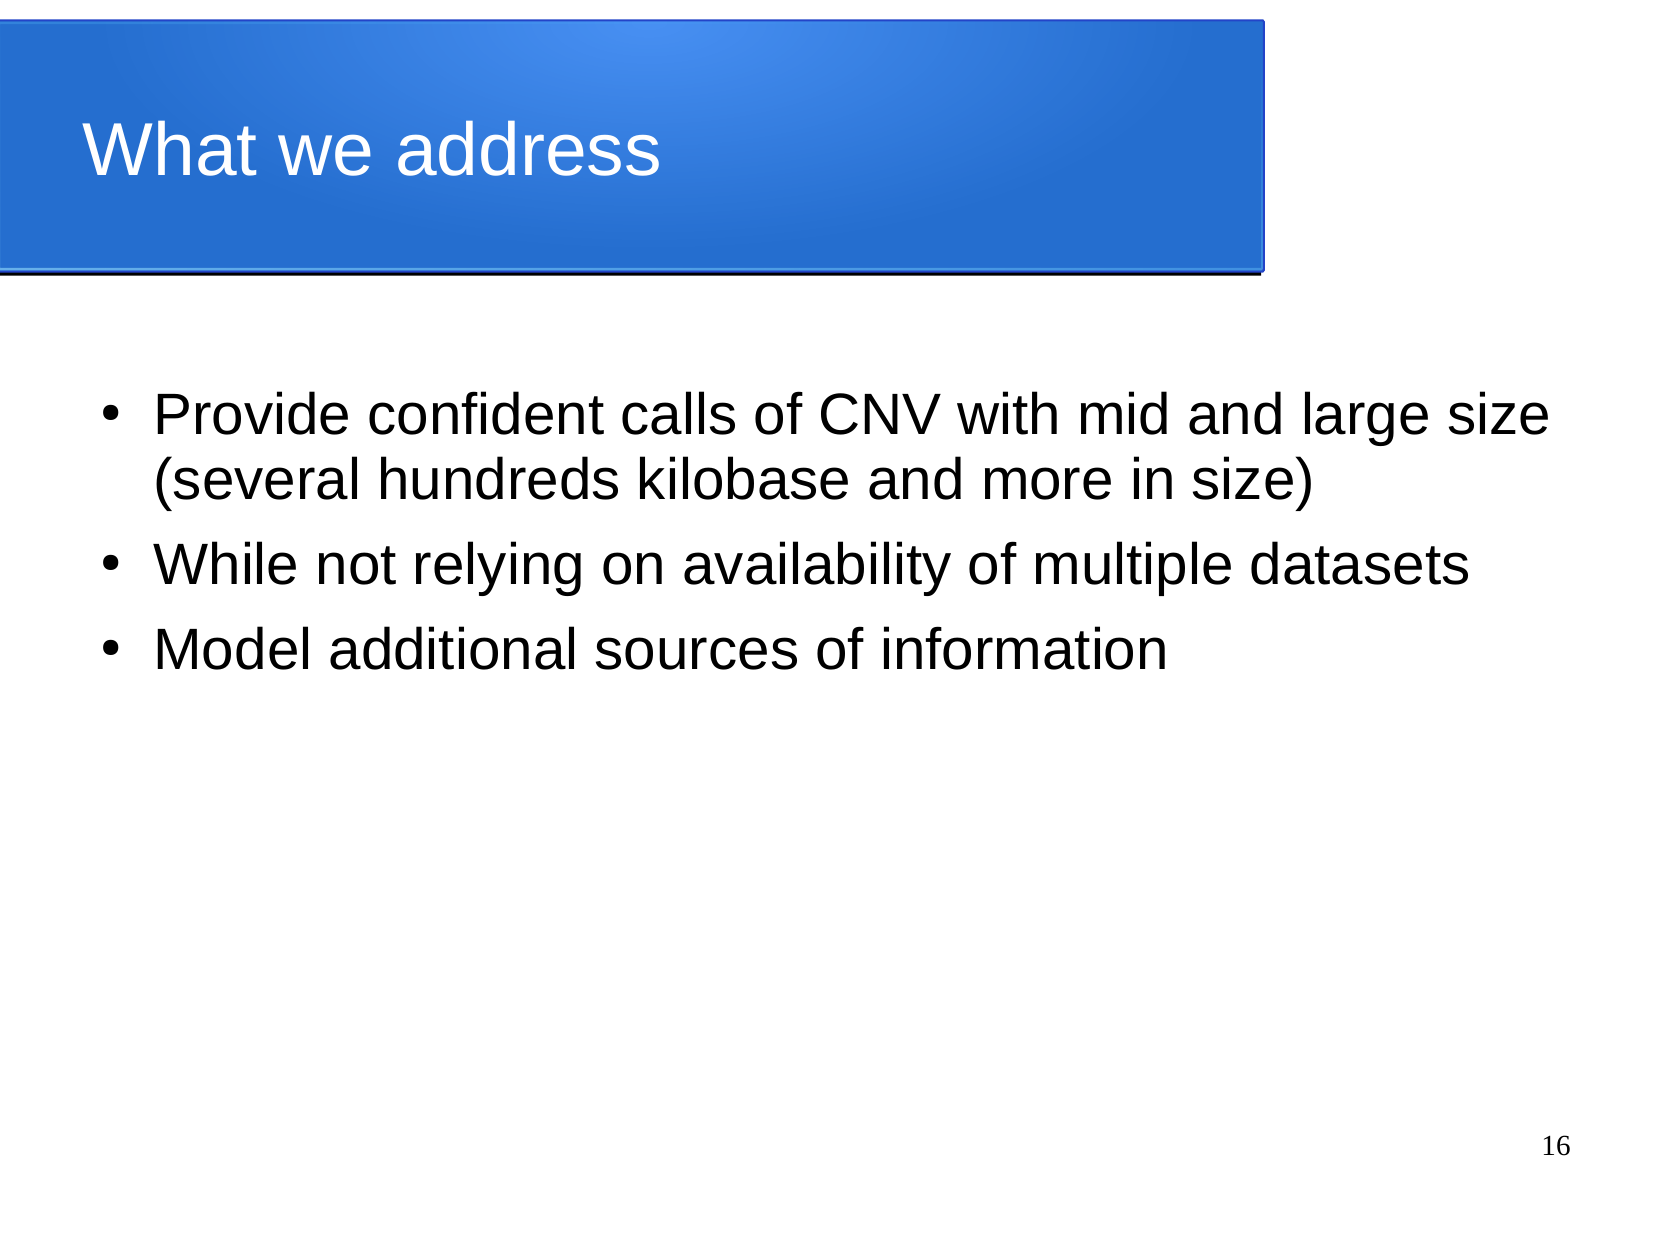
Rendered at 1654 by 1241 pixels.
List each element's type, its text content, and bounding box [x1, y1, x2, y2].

title What we address [82, 47, 1235, 252]
list Provide confident calls of CNV with mid and large size (several hundreds kilobase and more in size) While not relying on availability of multiple datasets Model additional sources of information [82, 381, 1571, 1102]
